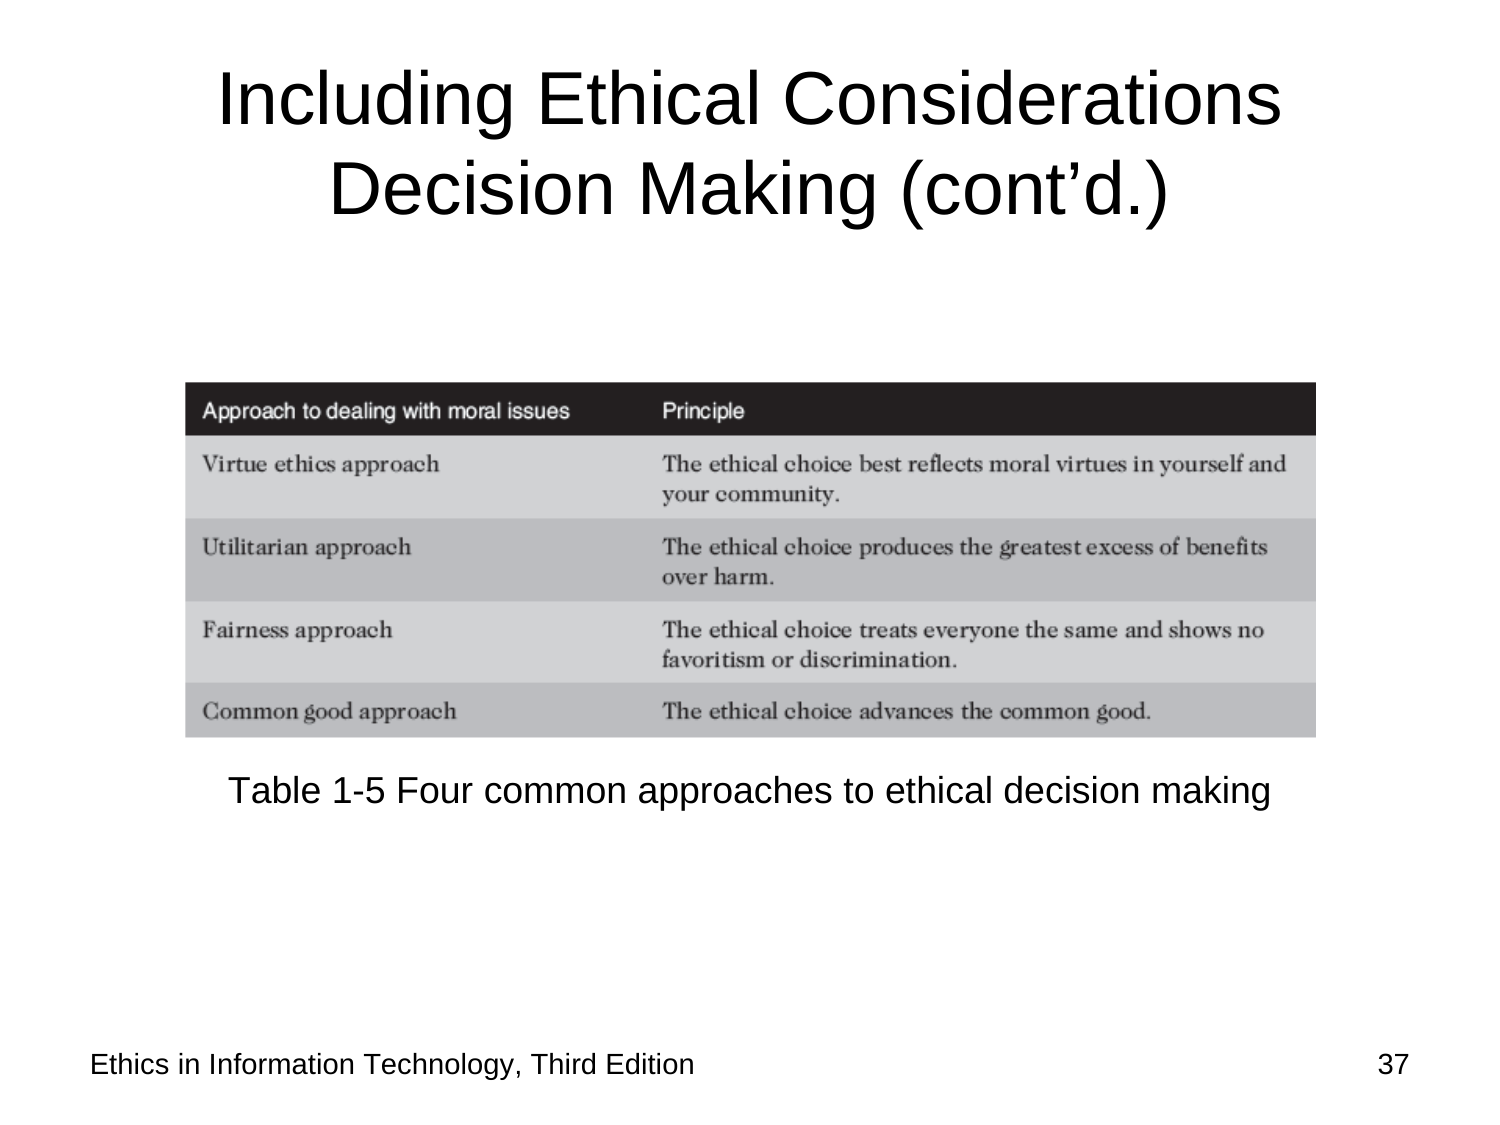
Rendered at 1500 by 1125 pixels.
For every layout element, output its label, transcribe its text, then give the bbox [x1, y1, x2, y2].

text_box Ethics in Information Technology, Third Edition [74, 1037, 1074, 1103]
text_box Table 1-5 Four common approaches to ethical decision making [0, 762, 1500, 820]
title Including Ethical Considerations Decision Making (cont’d.) [75, 41, 1426, 239]
text_box <number> [1074, 1037, 1425, 1103]
picture [184, 381, 1316, 744]
